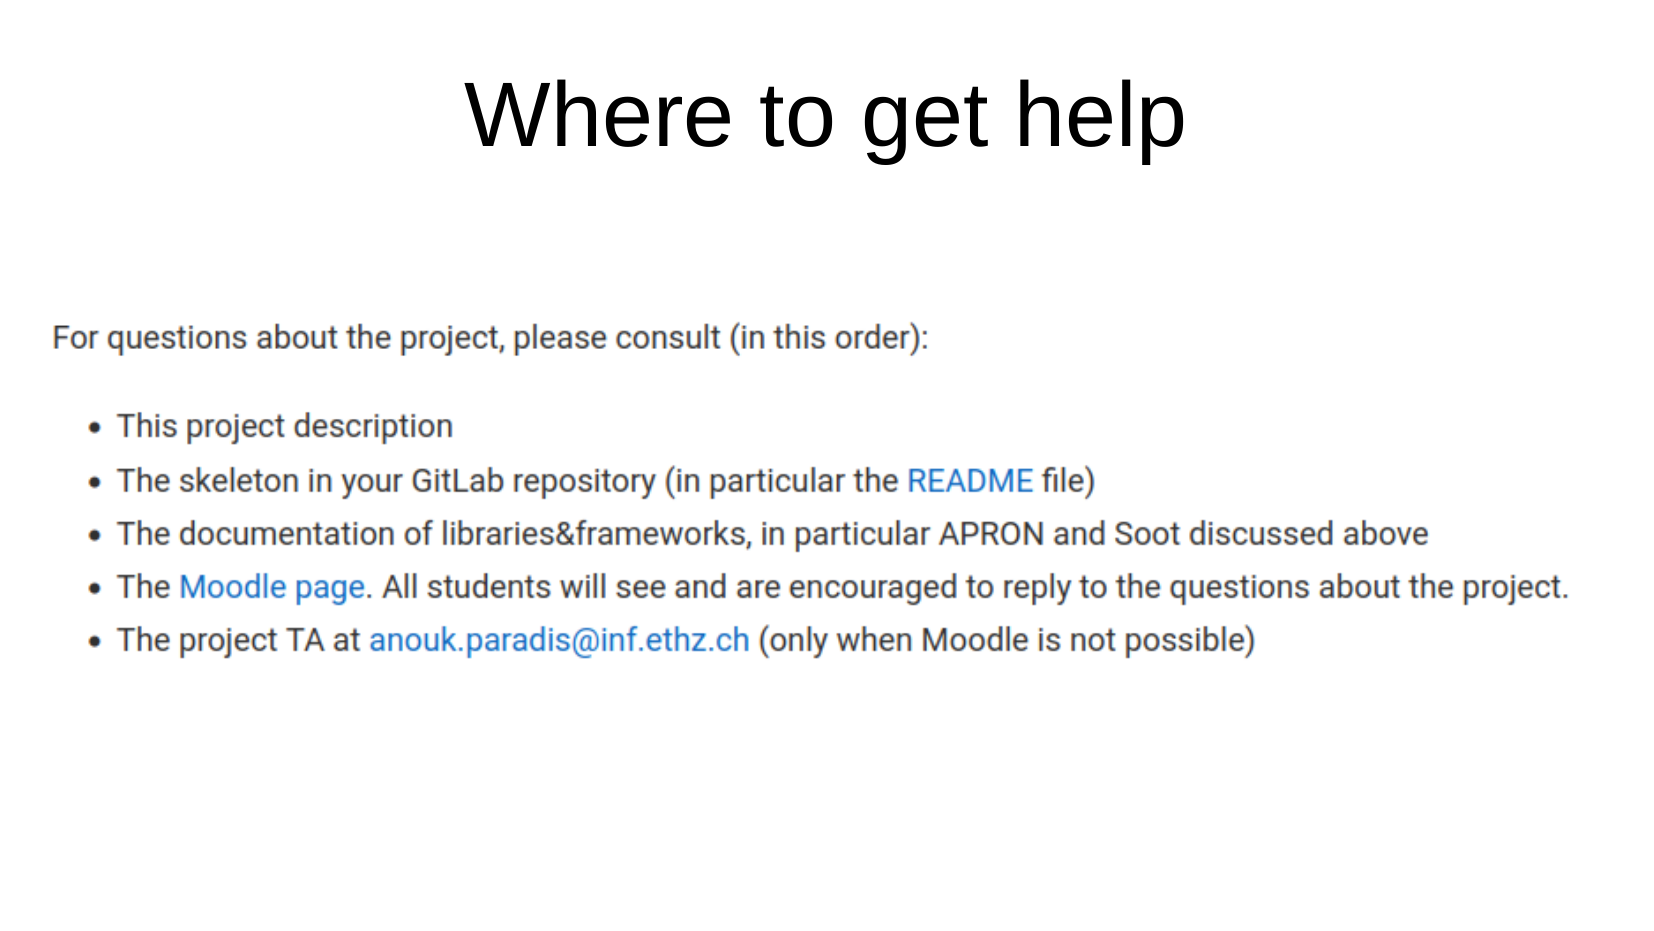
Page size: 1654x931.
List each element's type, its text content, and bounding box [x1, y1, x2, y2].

title Where to get help [82, 37, 1571, 193]
picture [29, 303, 1608, 715]
